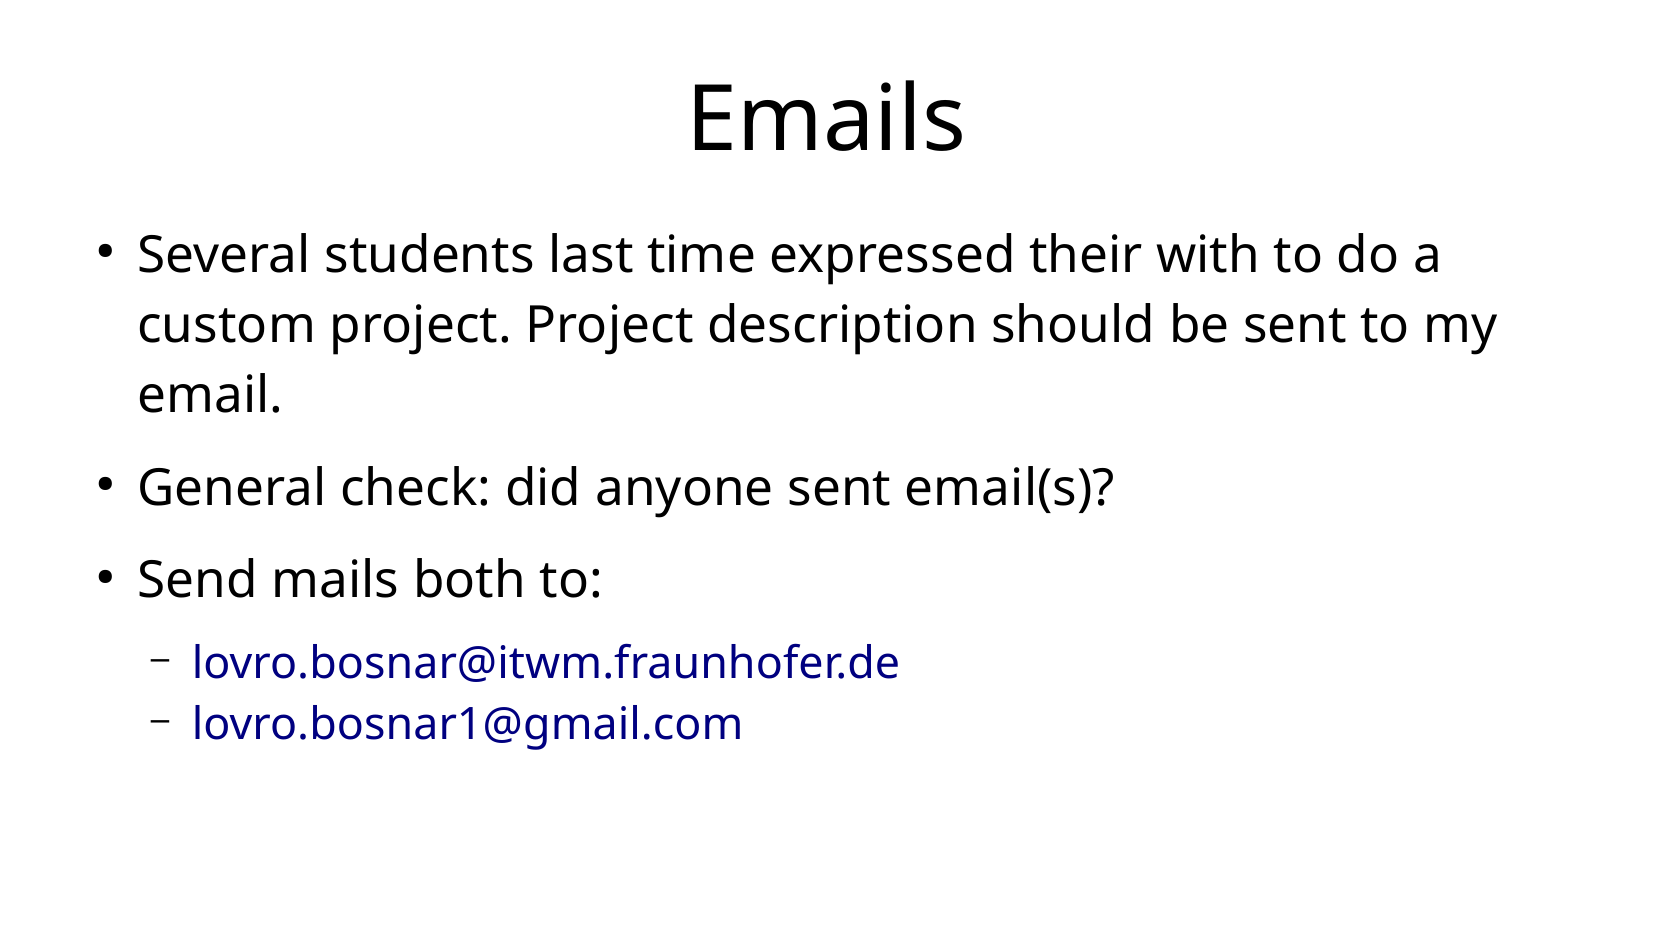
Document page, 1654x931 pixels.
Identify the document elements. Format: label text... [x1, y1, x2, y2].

title Emails [82, 37, 1571, 193]
list Several students last time expressed their with to do a custom project. Project description should be sent to my email. General check: did anyone sent email(s)? Send mails both to: lovro.bosnar@itwm.fraunhofer.de lovro.bosnar1@gmail.com [82, 217, 1571, 758]
